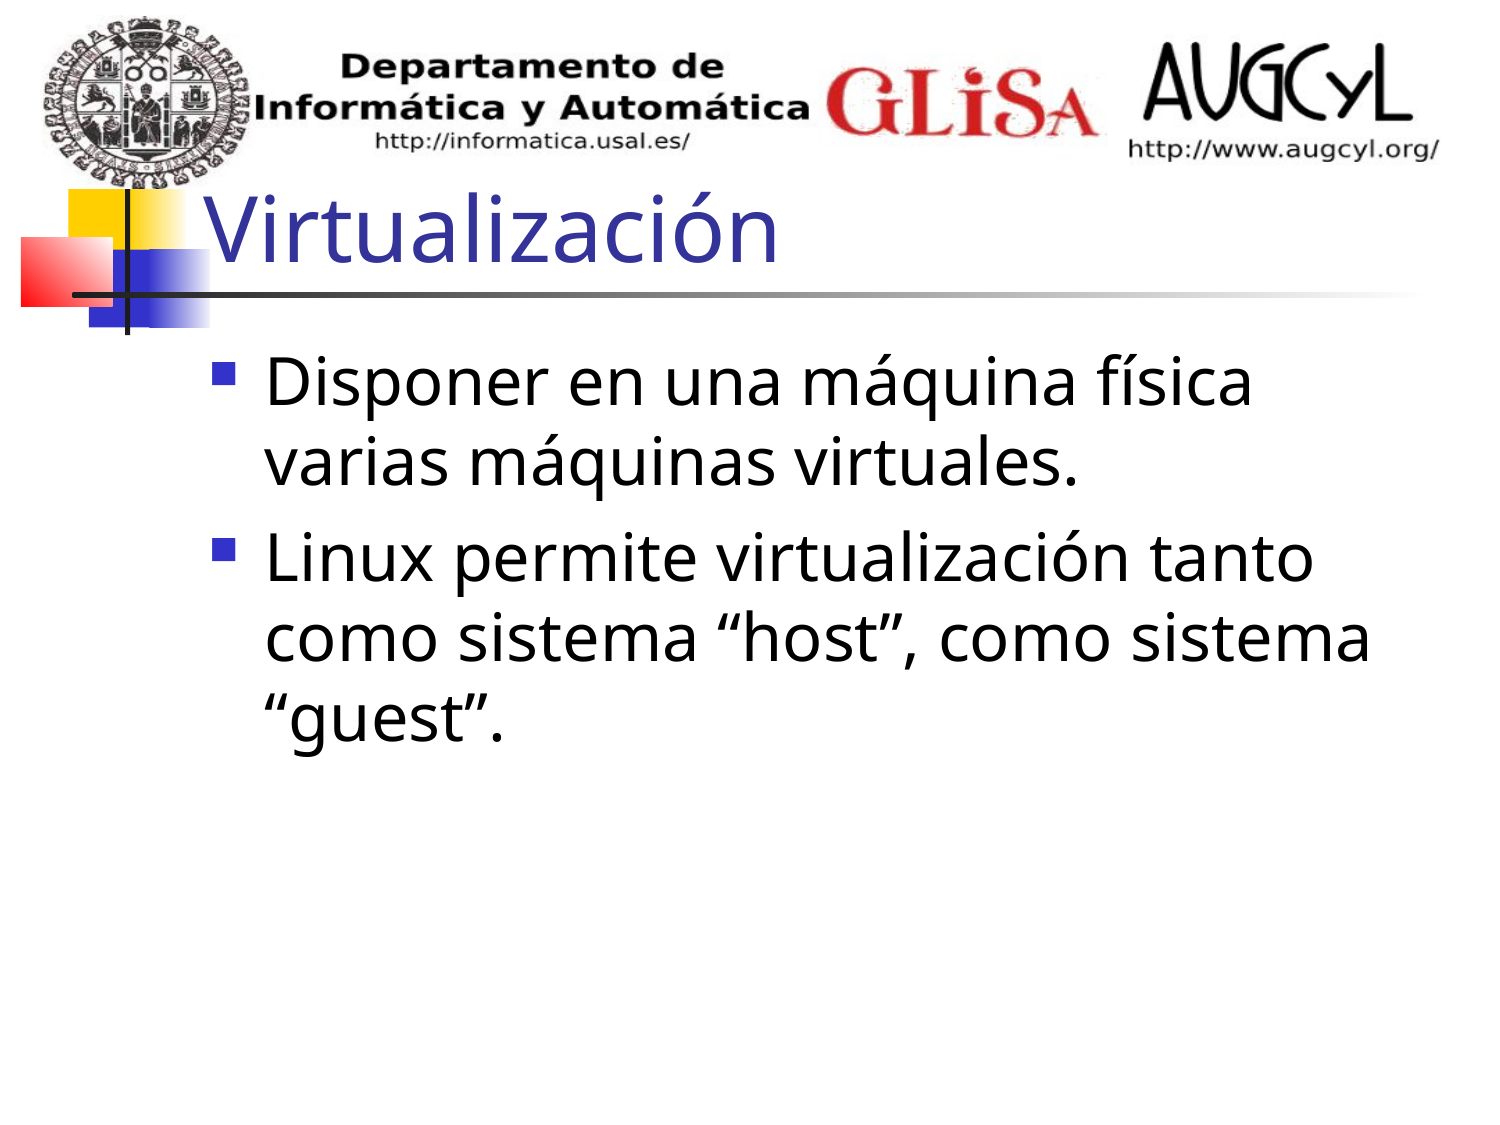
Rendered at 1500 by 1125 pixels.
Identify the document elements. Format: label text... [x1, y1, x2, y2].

list Disponer en una máquina física varias máquinas virtuales. Linux permite virtualización tanto como sistema “host”, como sistema “guest”. [193, 331, 1469, 1090]
title Virtualización [188, 52, 1468, 289]
picture [41, 15, 1463, 189]
